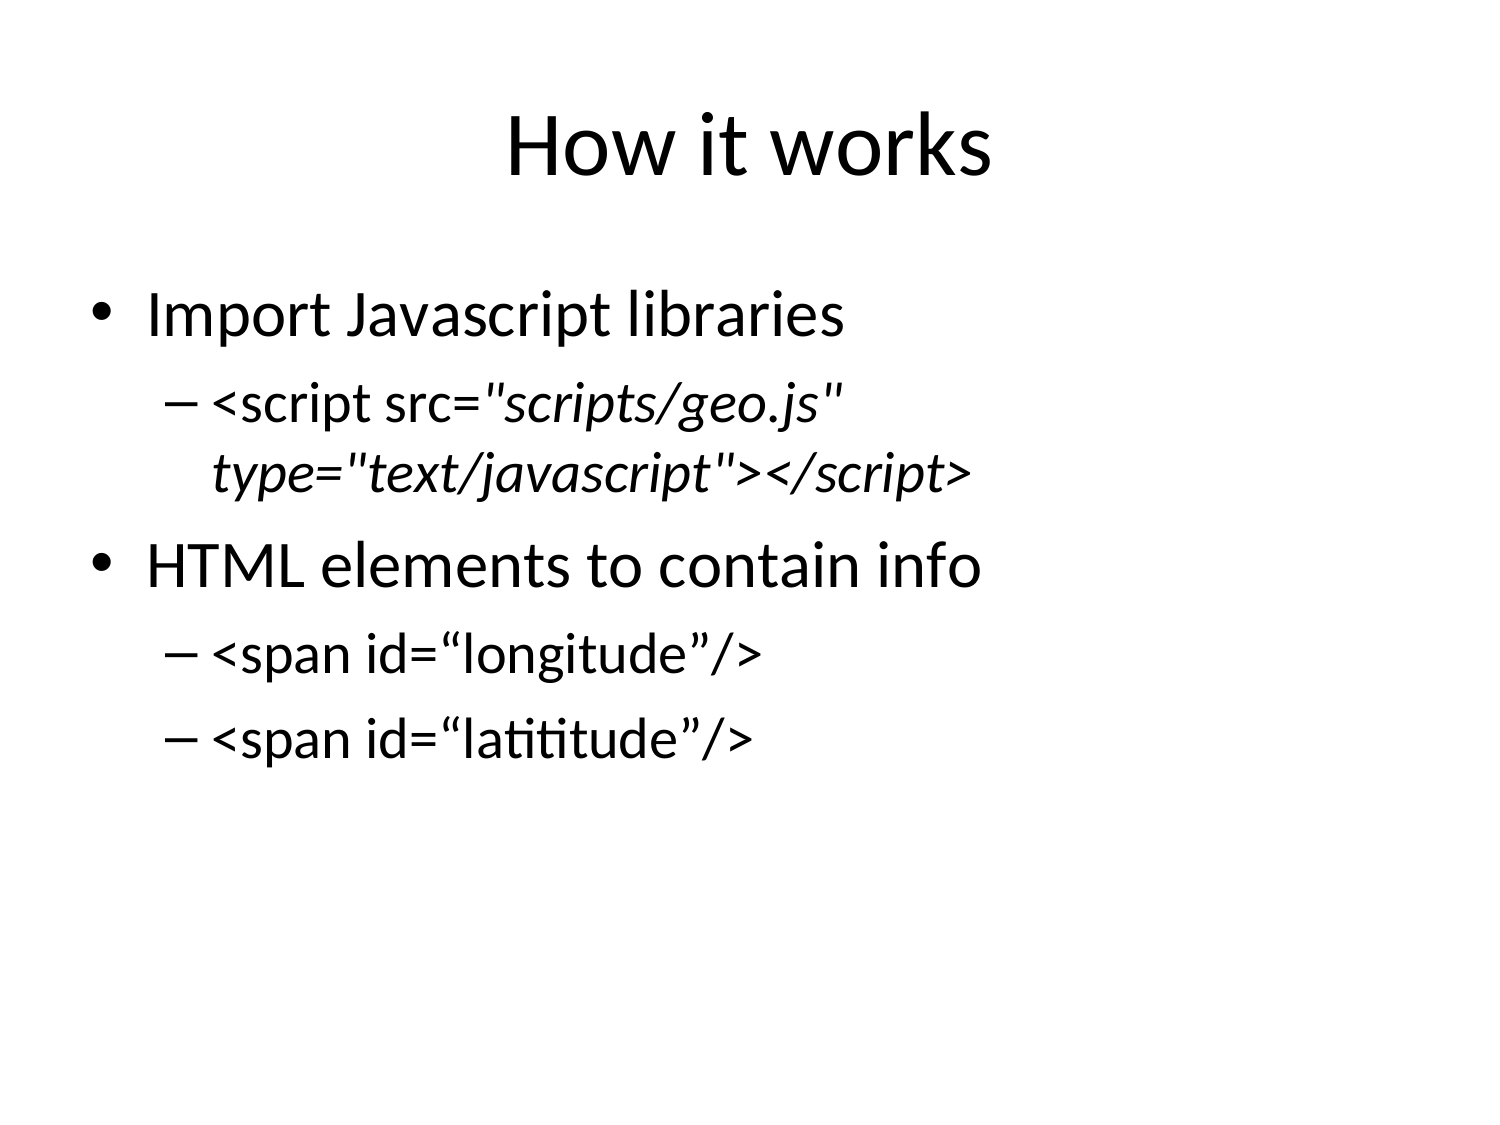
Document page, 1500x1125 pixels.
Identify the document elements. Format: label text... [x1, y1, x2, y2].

list Import Javascript libraries <script src="scripts/geo.js" type="text/javascript"></script> HTML elements to contain info <span id=“longitude”/> <span id=“latititude”/> [75, 262, 1426, 1006]
title How it works [75, 45, 1426, 233]
